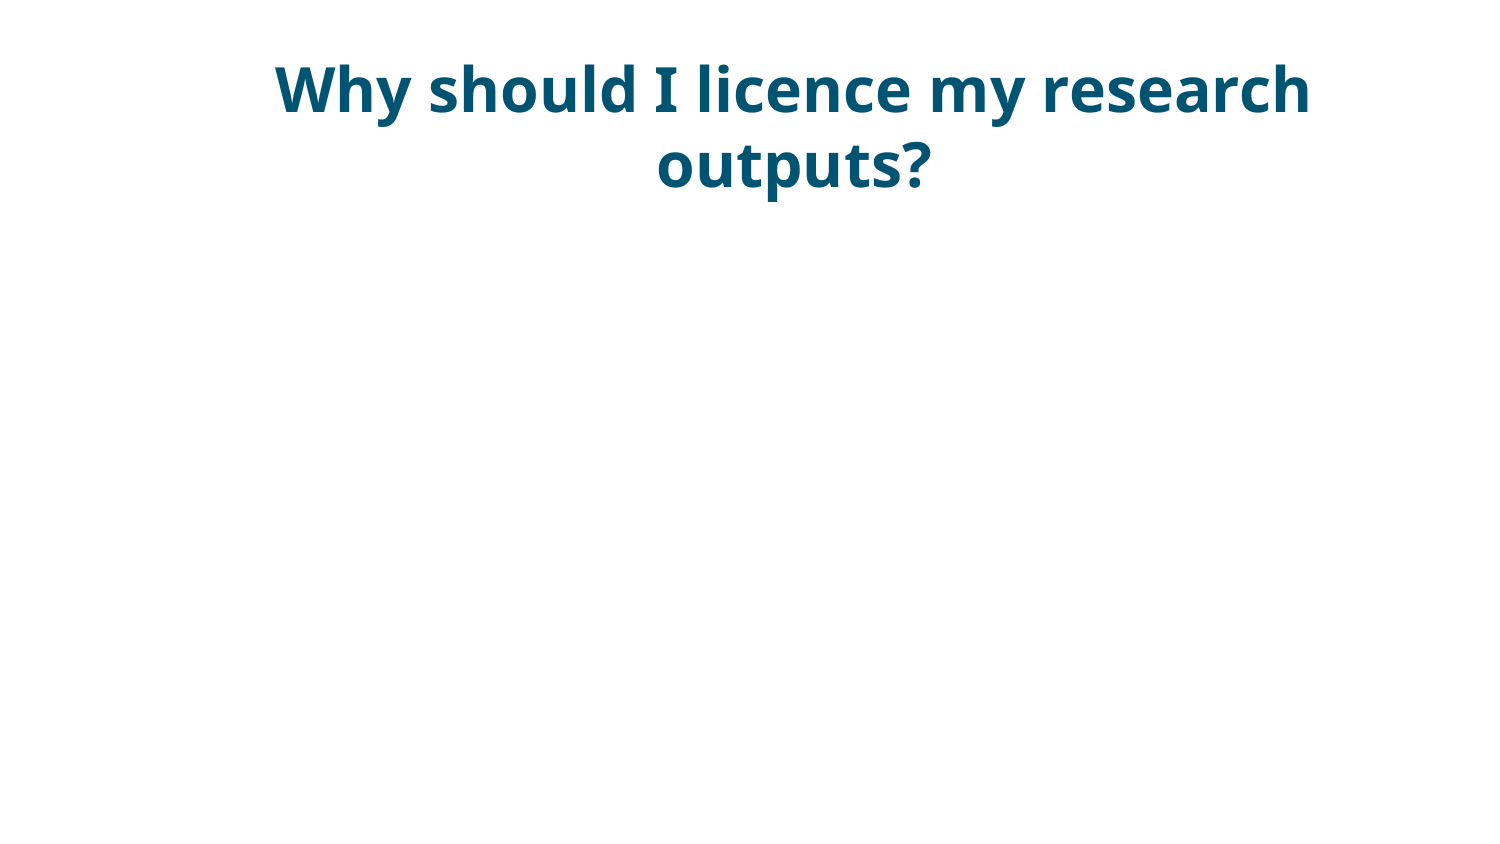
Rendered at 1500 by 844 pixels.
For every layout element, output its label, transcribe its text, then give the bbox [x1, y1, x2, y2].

text_box Why should I licence my research outputs? [170, 44, 1419, 159]
